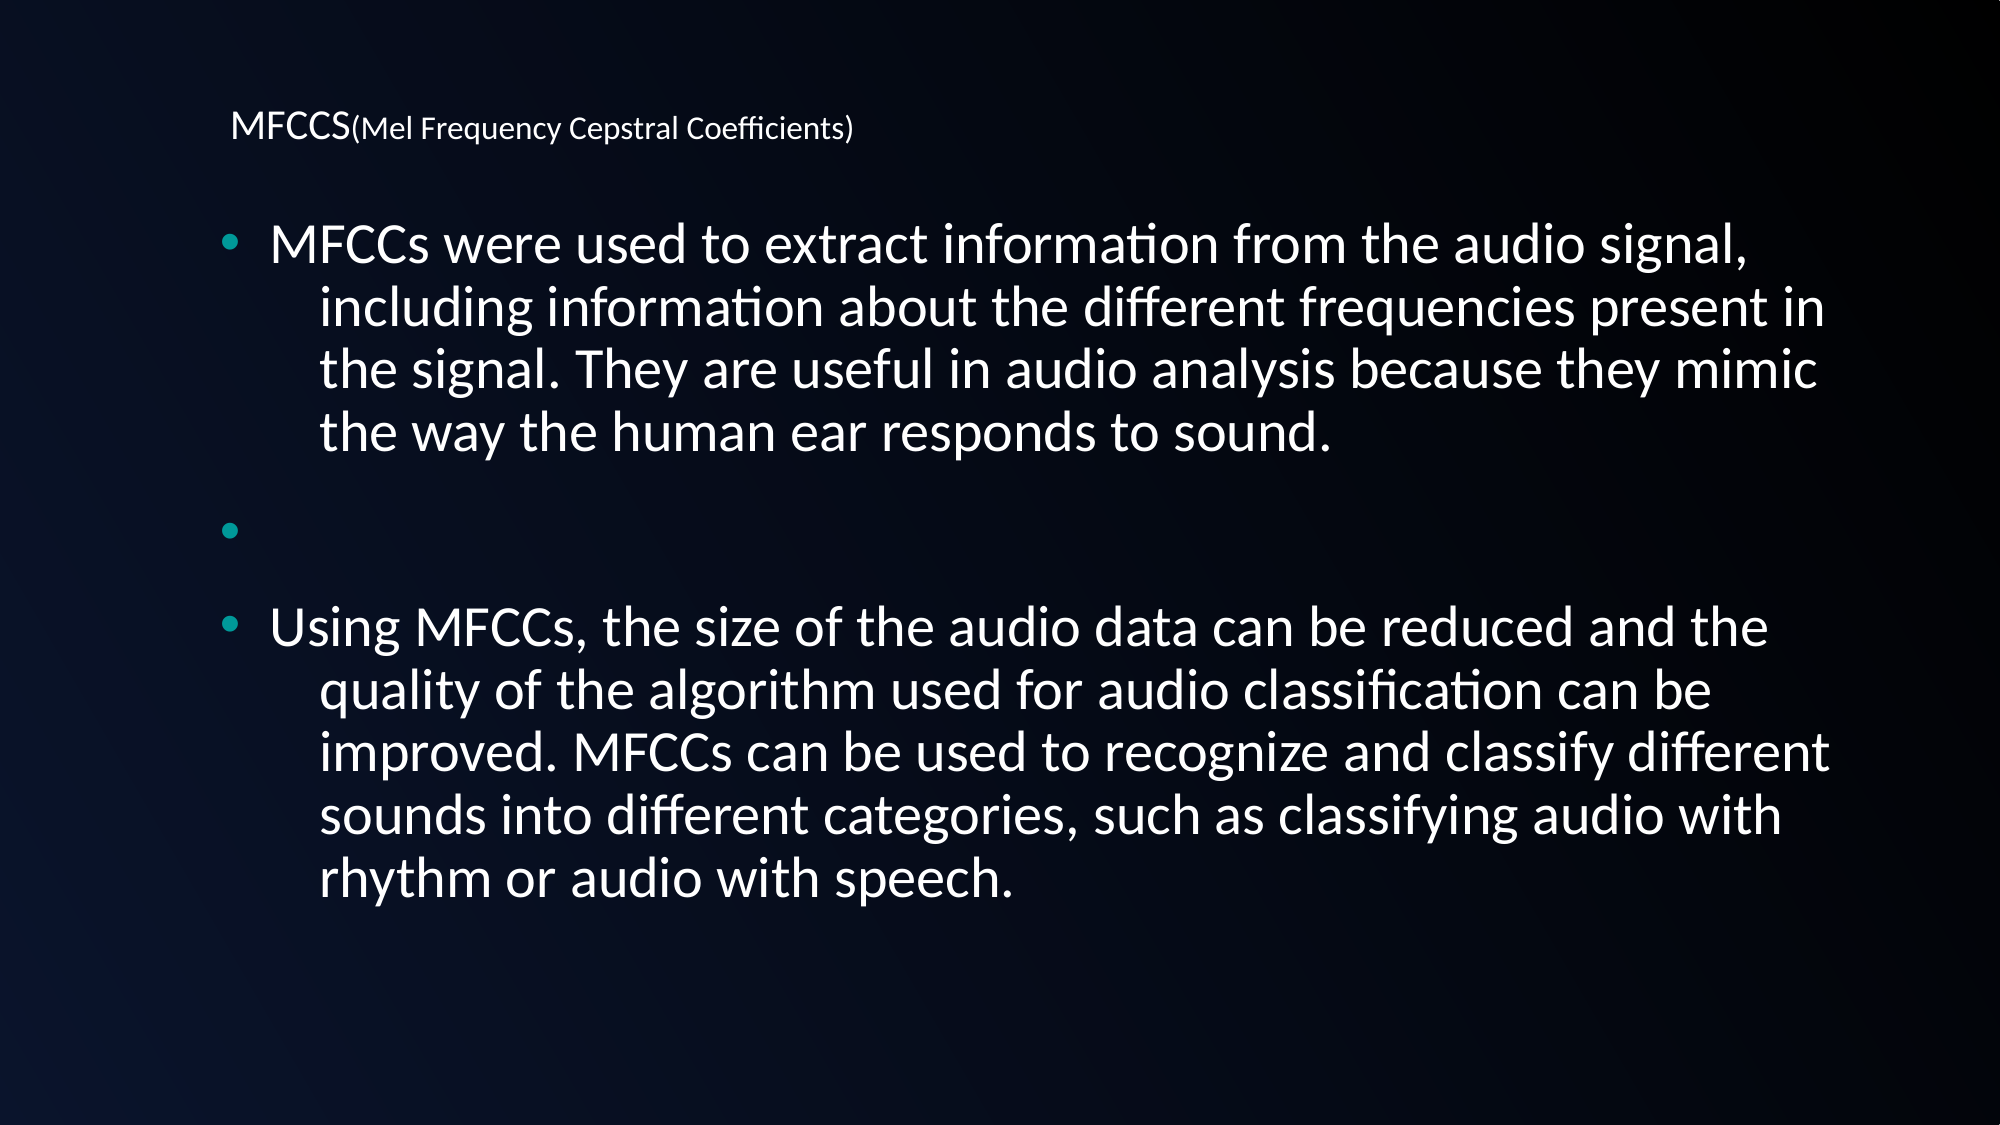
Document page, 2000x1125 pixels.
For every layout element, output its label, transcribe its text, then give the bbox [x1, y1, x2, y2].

title MFCCS(Mel Frequency Cepstral Coefficients) [199, 45, 1900, 159]
list MFCCs were used to extract information from the audio signal, including information about the different frequencies present in the signal. They are useful in audio analysis because they mimic the way the human ear responds to sound. Using MFCCs, the size of the audio data can be reduced and the quality of the algorithm used for audio classification can be improved. MFCCs can be used to recognize and classify different sounds into different categories, such as classifying audio with rhythm or audio with speech. [199, 203, 1900, 1012]
